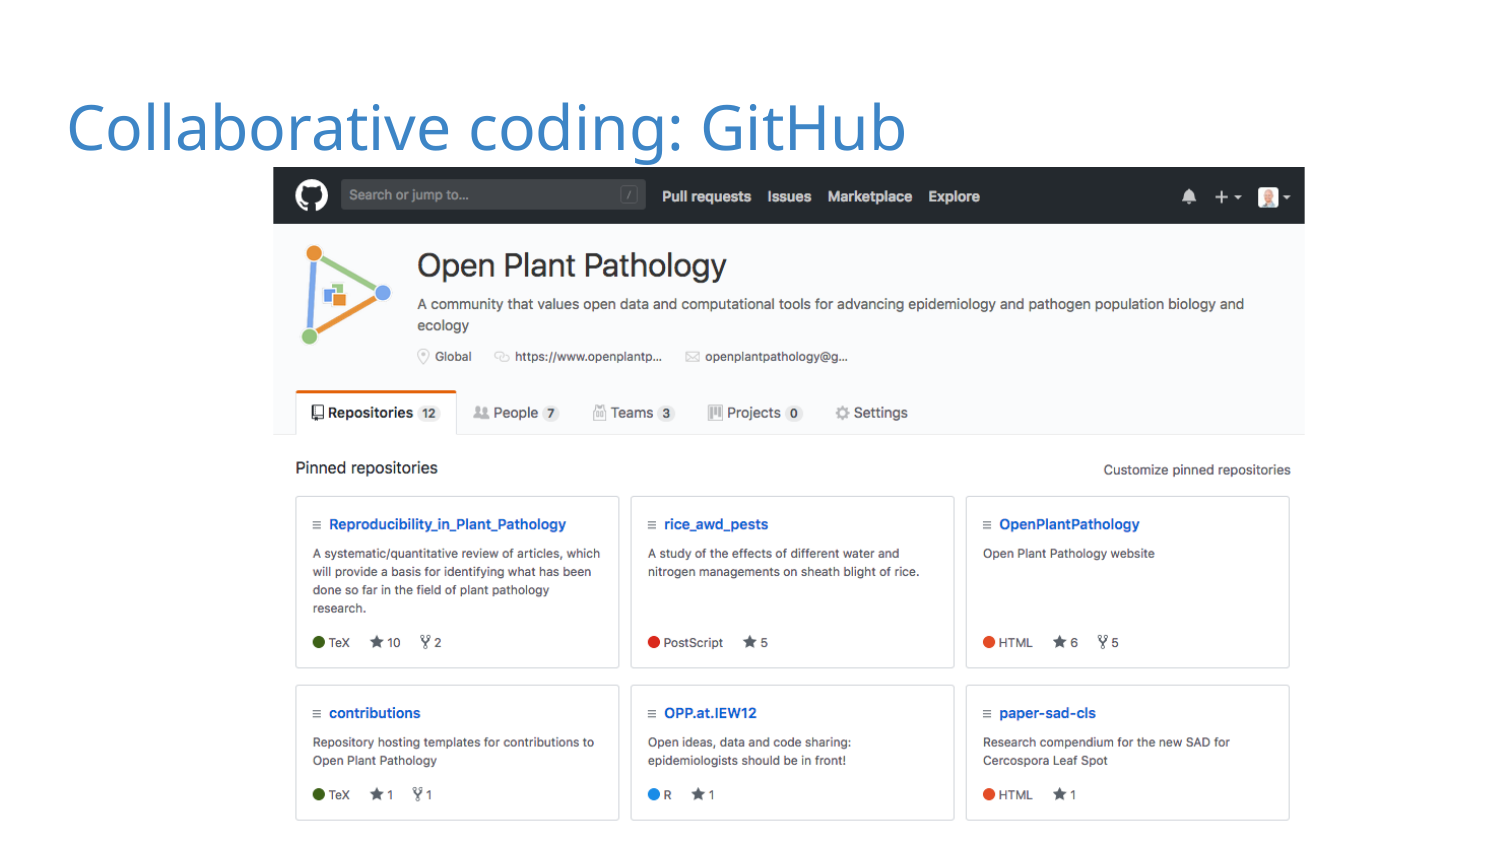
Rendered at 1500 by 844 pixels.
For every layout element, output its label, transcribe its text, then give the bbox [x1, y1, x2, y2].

picture [273, 167, 1305, 844]
title Collaborative coding: GitHub [51, 72, 1449, 219]
